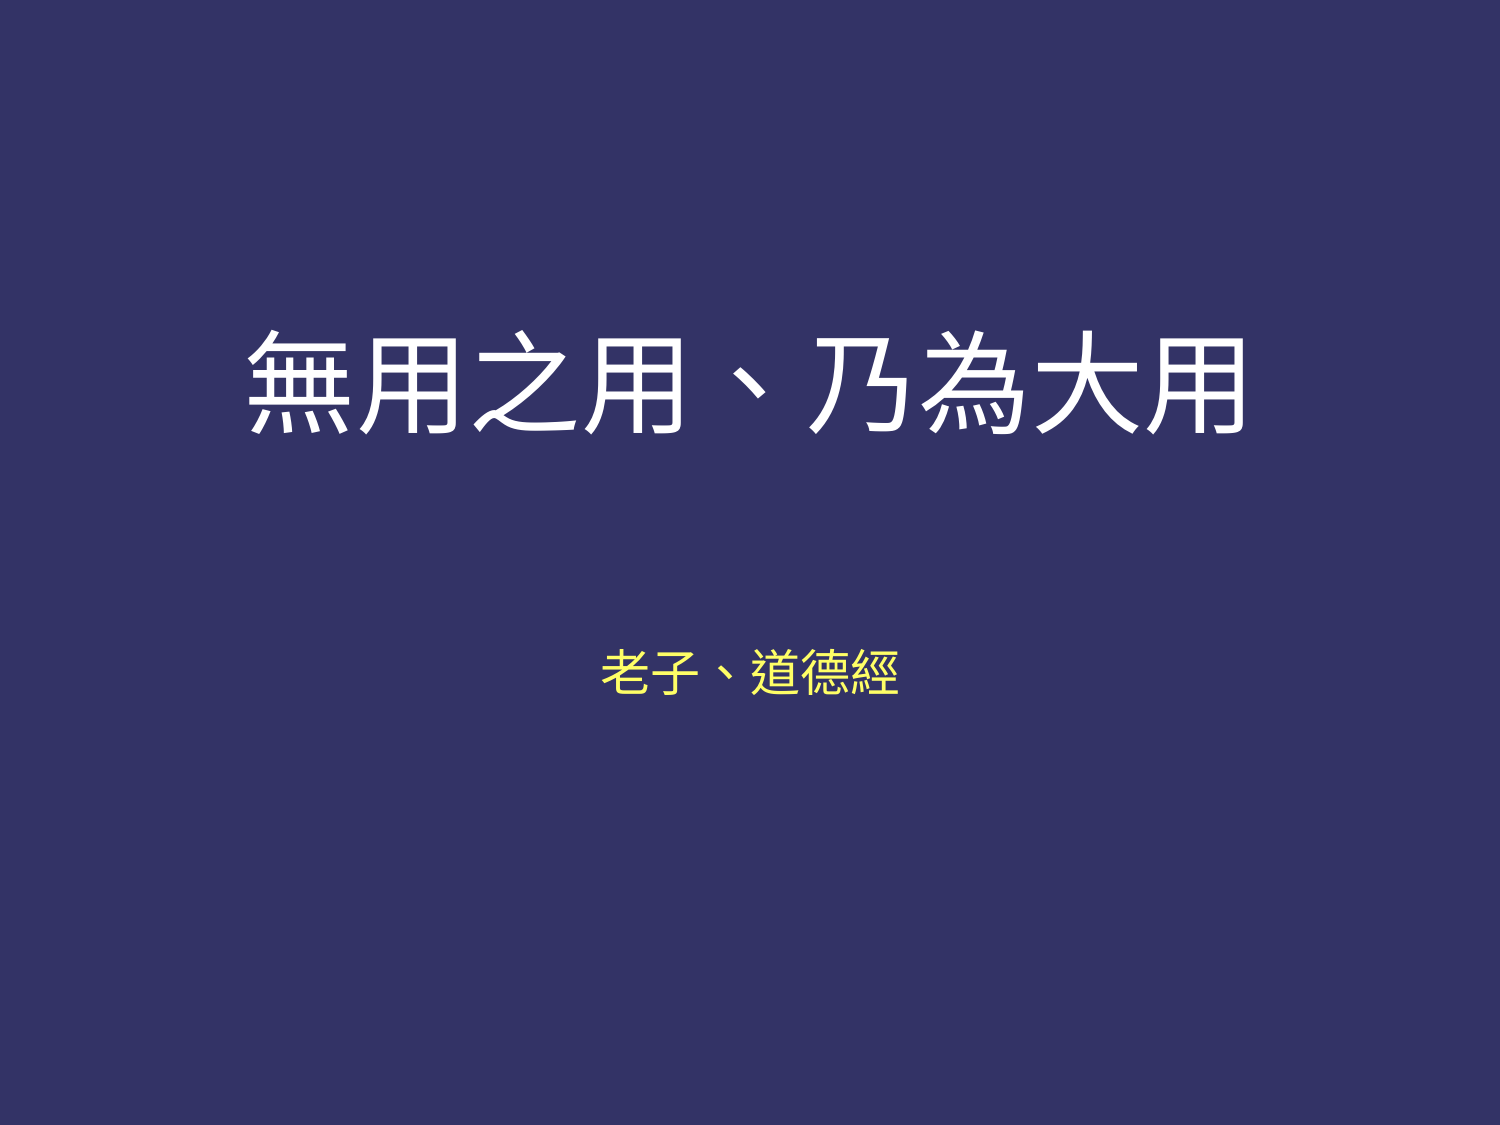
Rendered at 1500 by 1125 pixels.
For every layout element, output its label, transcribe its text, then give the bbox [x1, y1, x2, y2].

title 無用之用、乃為大用 [75, 237, 1426, 523]
subtitle 老子、道德經 [225, 633, 1276, 740]
